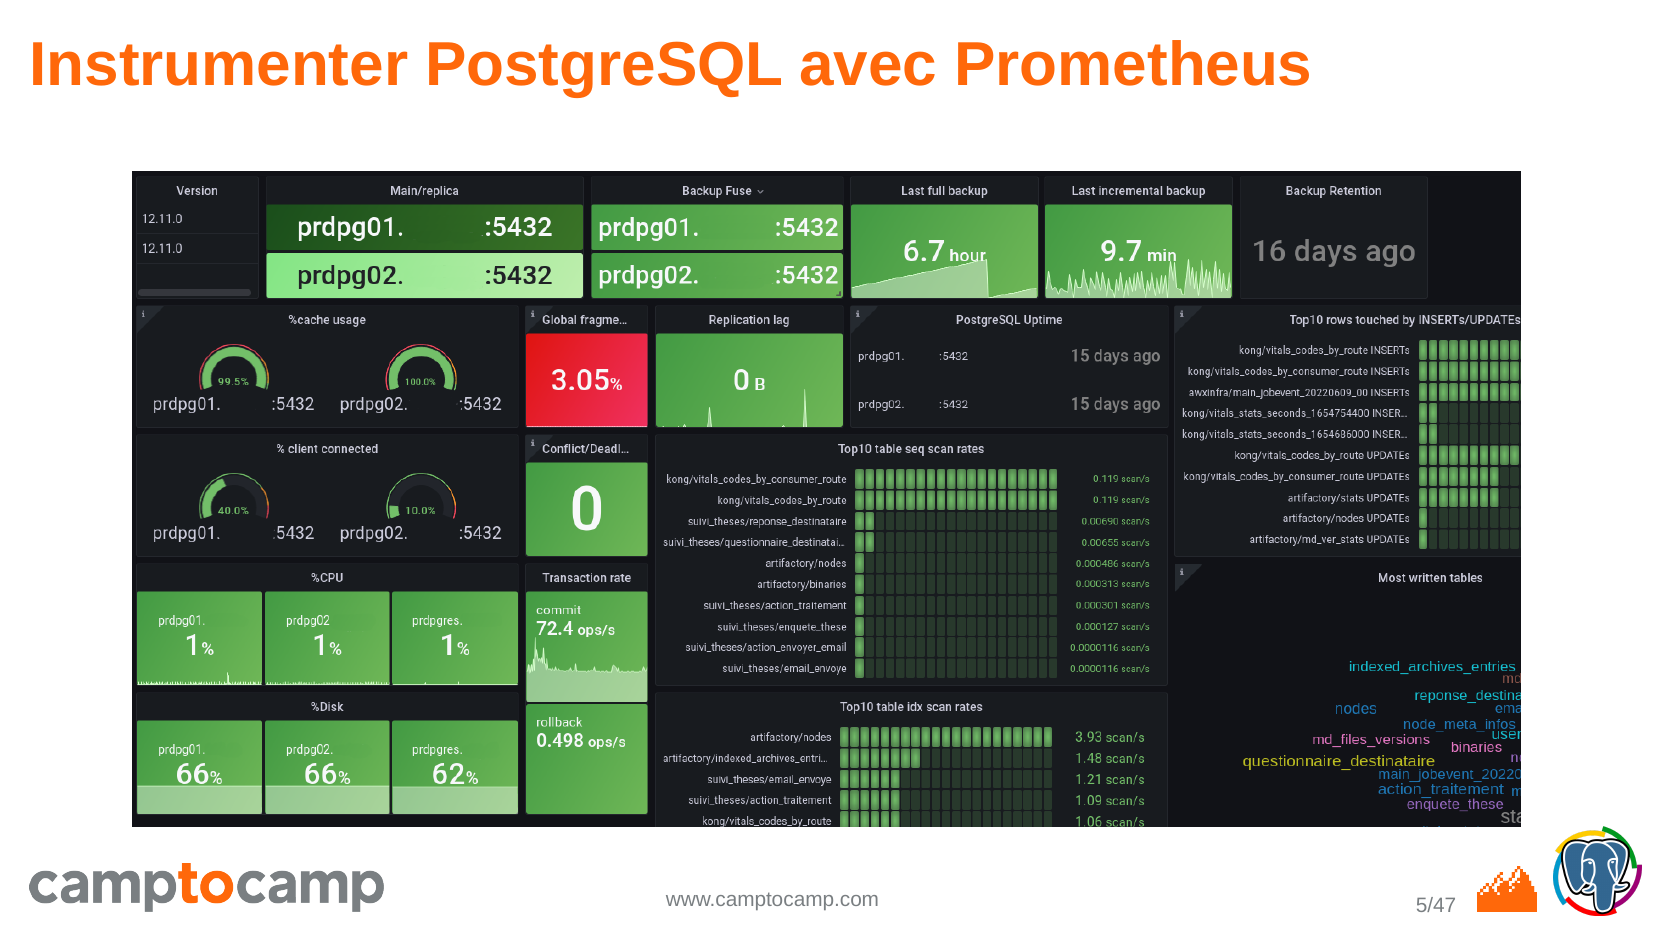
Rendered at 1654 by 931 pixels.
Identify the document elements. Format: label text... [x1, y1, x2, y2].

picture [132, 171, 1521, 827]
title Instrumenter PostgreSQL avec Prometheus [29, 29, 1625, 169]
picture [29, 863, 384, 912]
picture [1553, 826, 1642, 916]
picture [1477, 866, 1537, 912]
